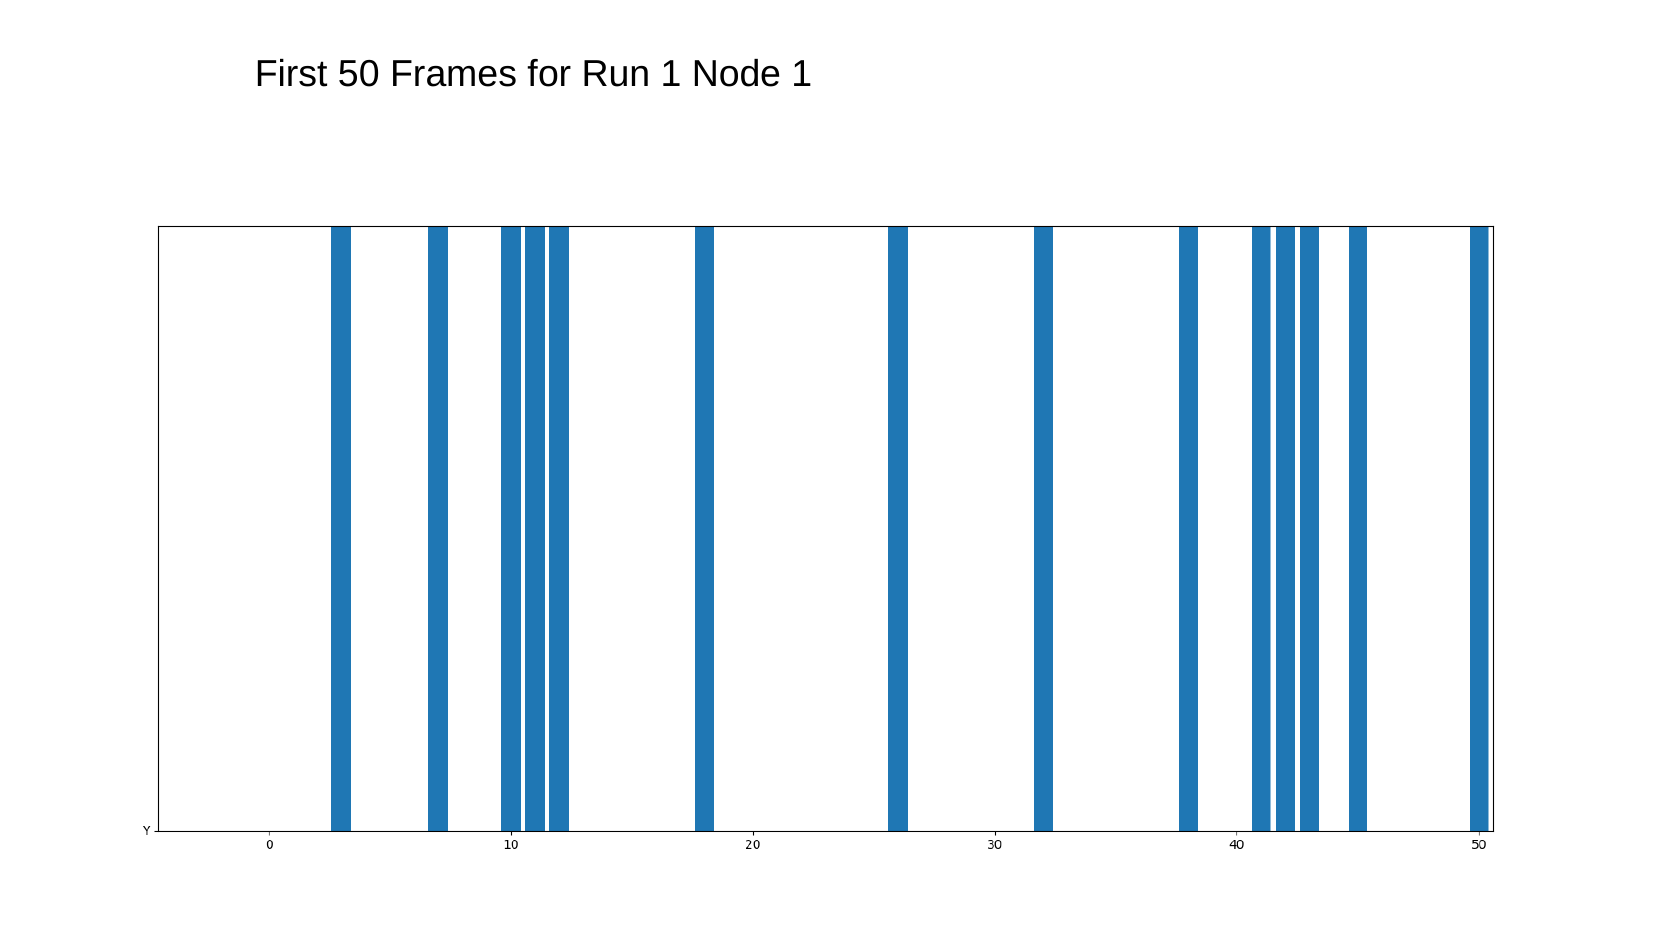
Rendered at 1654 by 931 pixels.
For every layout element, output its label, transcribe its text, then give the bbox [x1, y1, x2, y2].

text_box First 50 Frames for Run 1 Node 1 [240, 45, 1486, 102]
picture [0, 159, 1654, 886]
